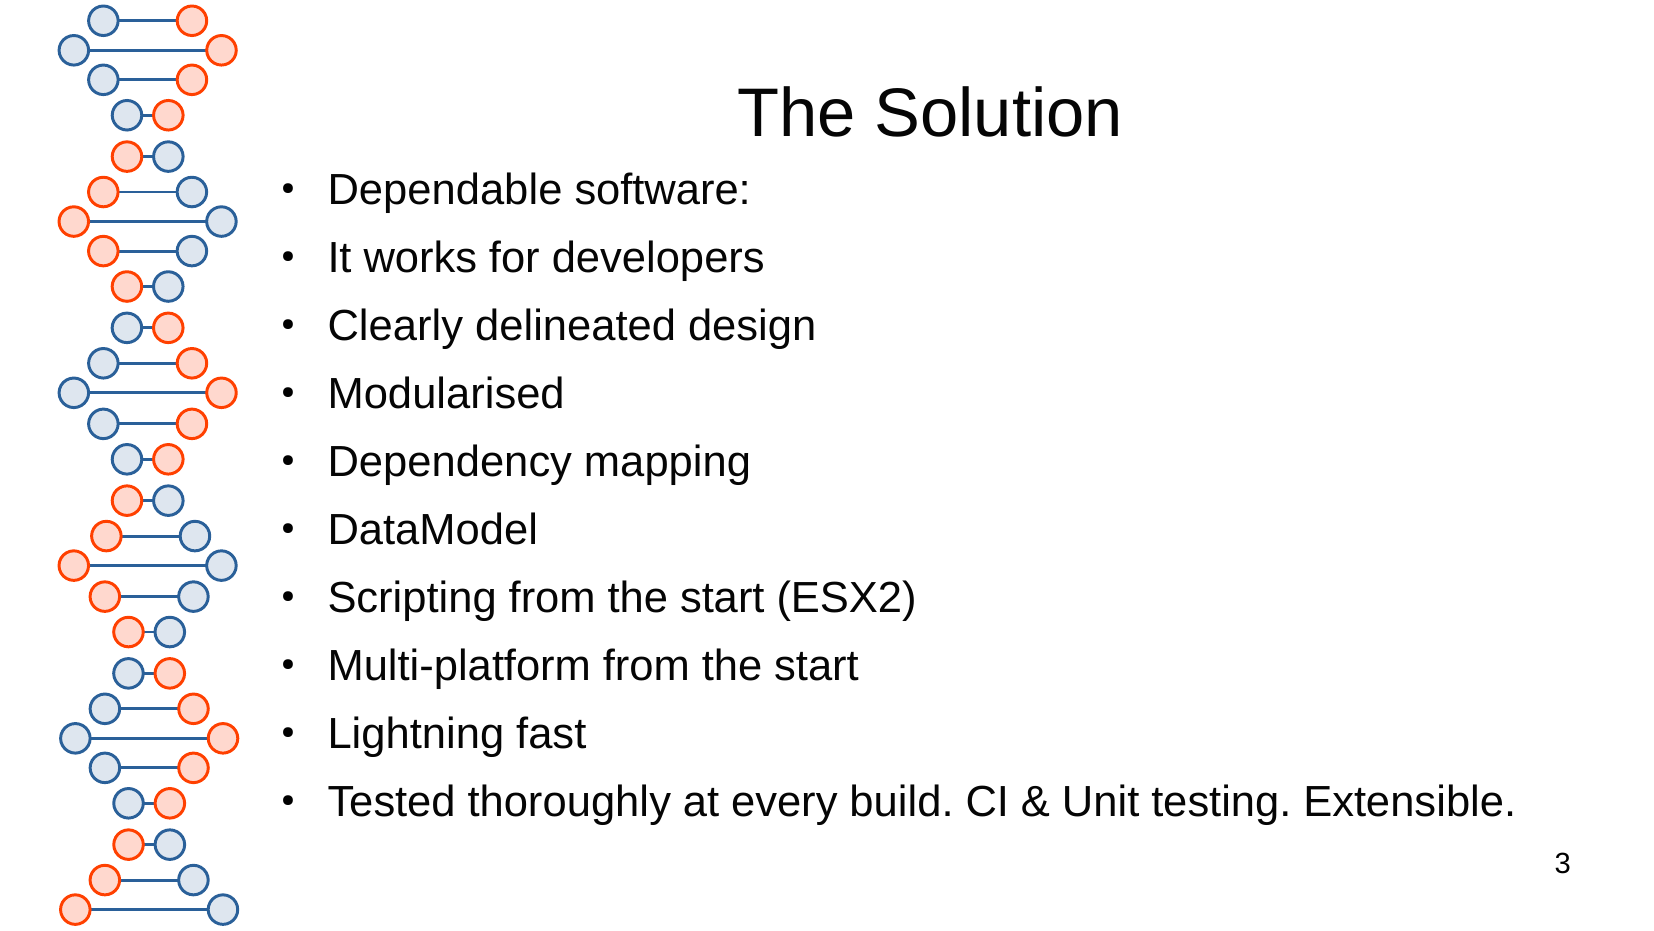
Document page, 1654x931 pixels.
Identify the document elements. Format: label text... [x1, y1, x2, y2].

title The Solution [265, 35, 1595, 165]
list Dependable software: It works for developers Clearly delineated design Modularised Dependency mapping DataModel Scripting from the start (ESX2) Multi-platform from the start Lightning fast Tested thoroughly at every build. CI & Unit testing. Extensible. [265, 165, 1595, 827]
